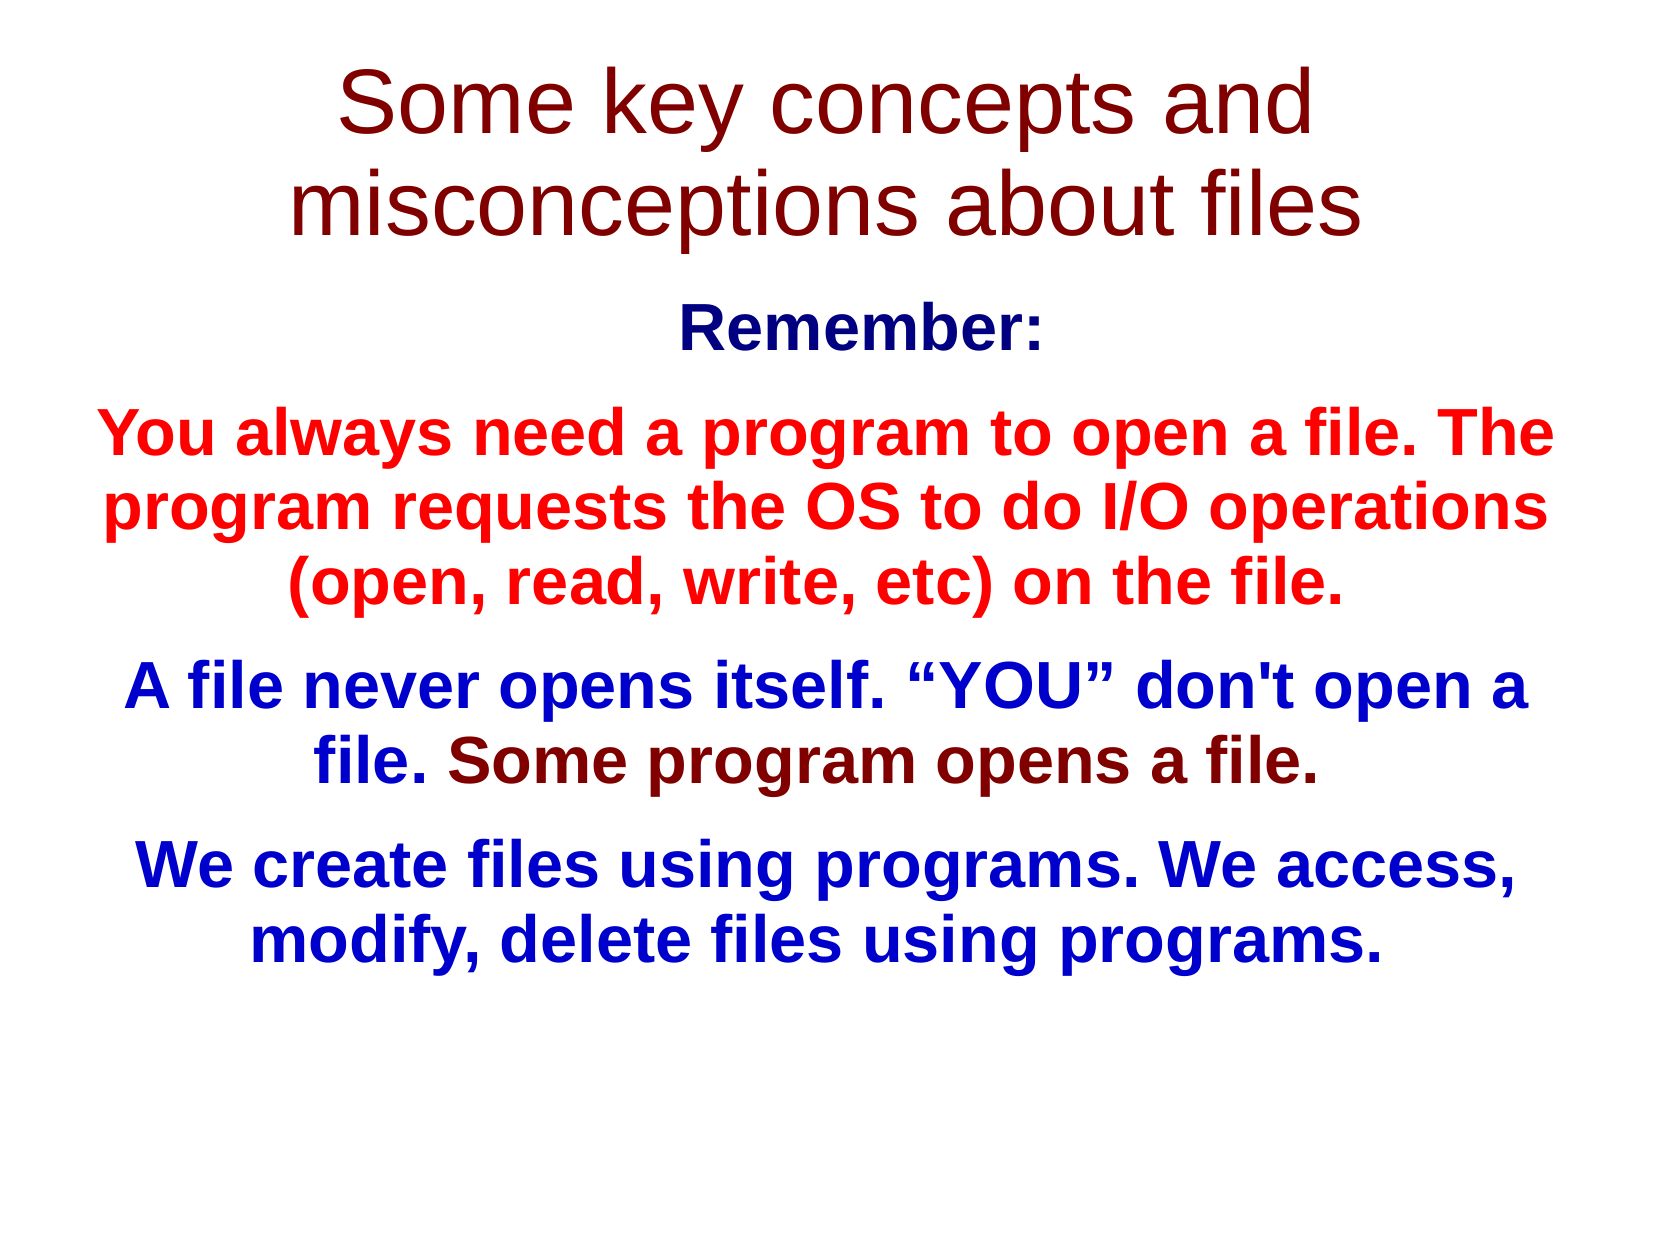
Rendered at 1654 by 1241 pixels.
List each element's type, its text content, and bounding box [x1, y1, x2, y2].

list Remember: You always need a program to open a file. The program requests the OS to do I/O operations (open, read, write, etc) on the file. A file never opens itself. “YOU” don't open a file. Some program opens a file. We create files using programs. We access, modify, delete files using programs. [82, 290, 1571, 1182]
title Some key concepts and misconceptions about files [82, 49, 1571, 257]
